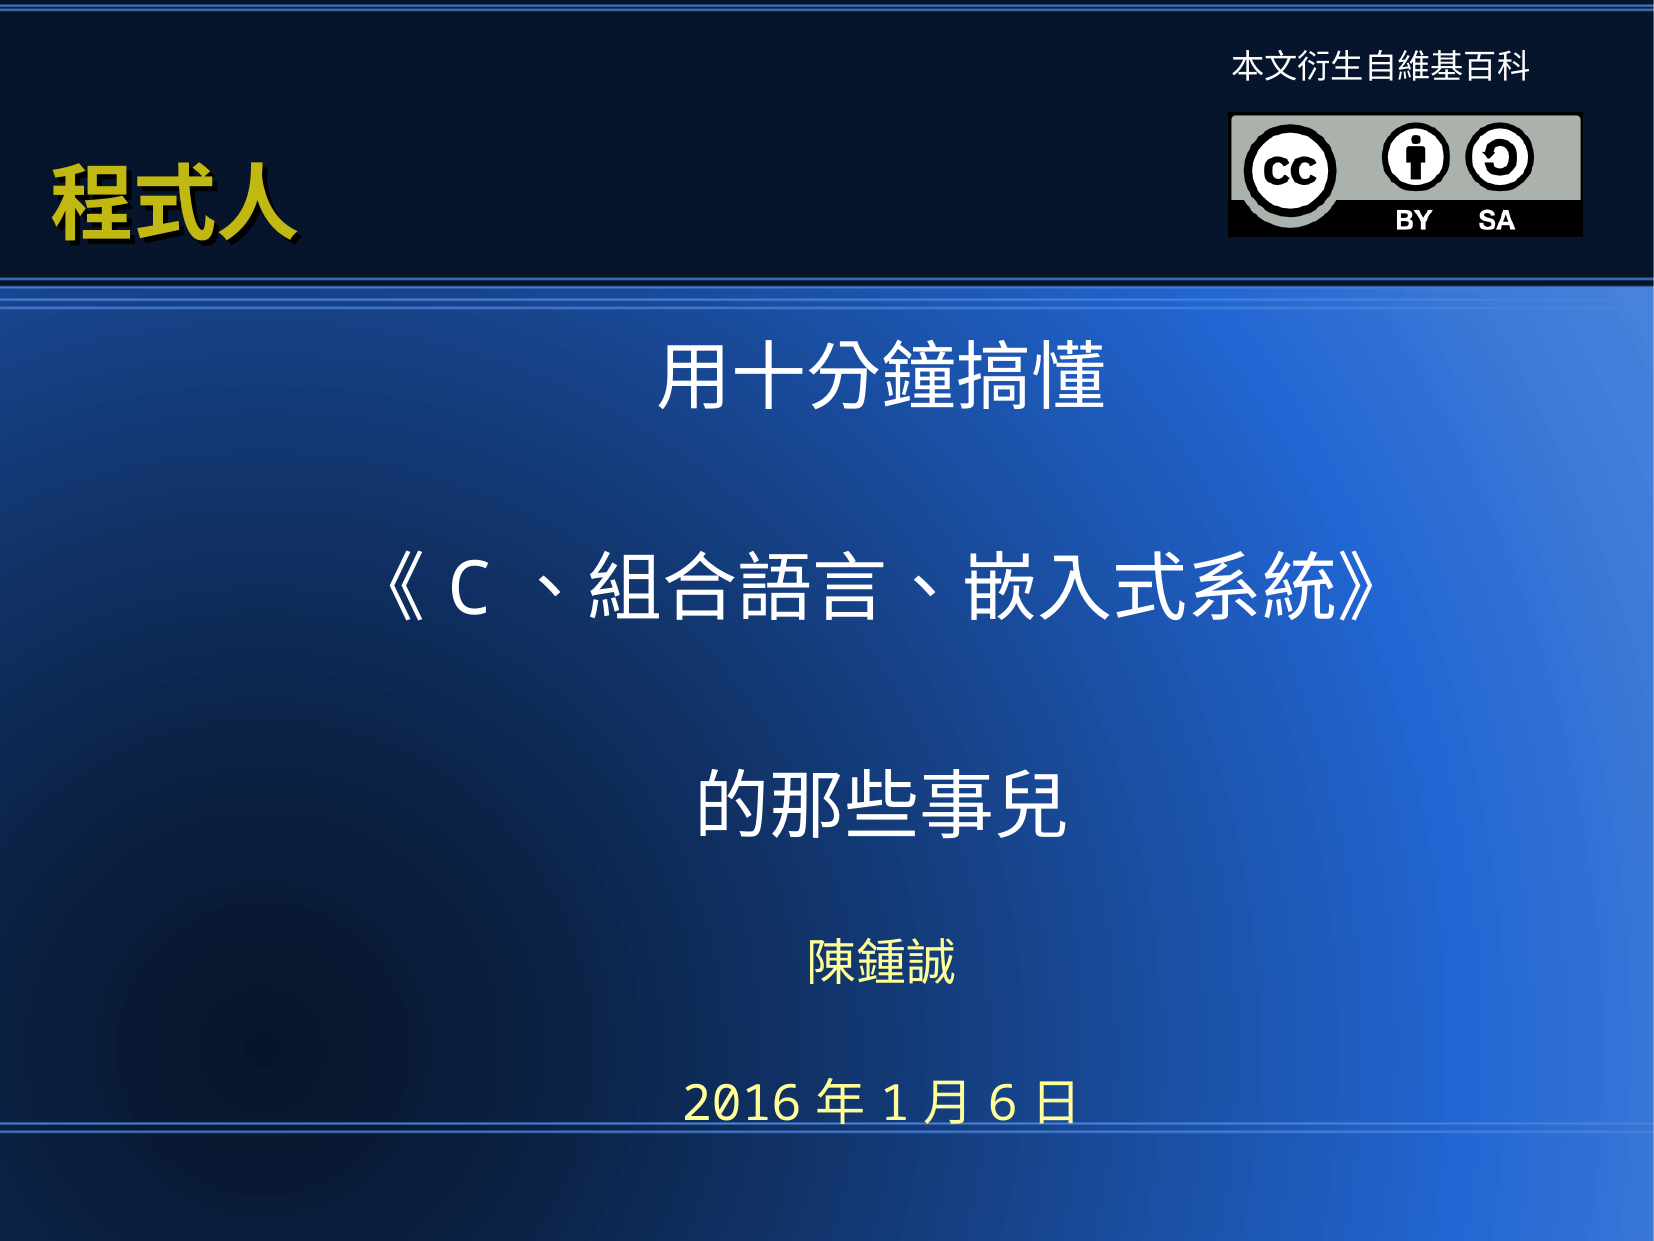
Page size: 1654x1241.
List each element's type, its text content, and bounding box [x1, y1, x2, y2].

subtitle 用十分鐘搞懂 《C、組合語言、嵌入式系統》 的那些事兒 陳鍾誠 2016年1月6日 [137, 342, 1626, 1110]
picture [0, 0, 1654, 1241]
text_box 程式人 [35, 129, 378, 325]
text_box 本文衍生自維基百科 [1216, 32, 1622, 95]
